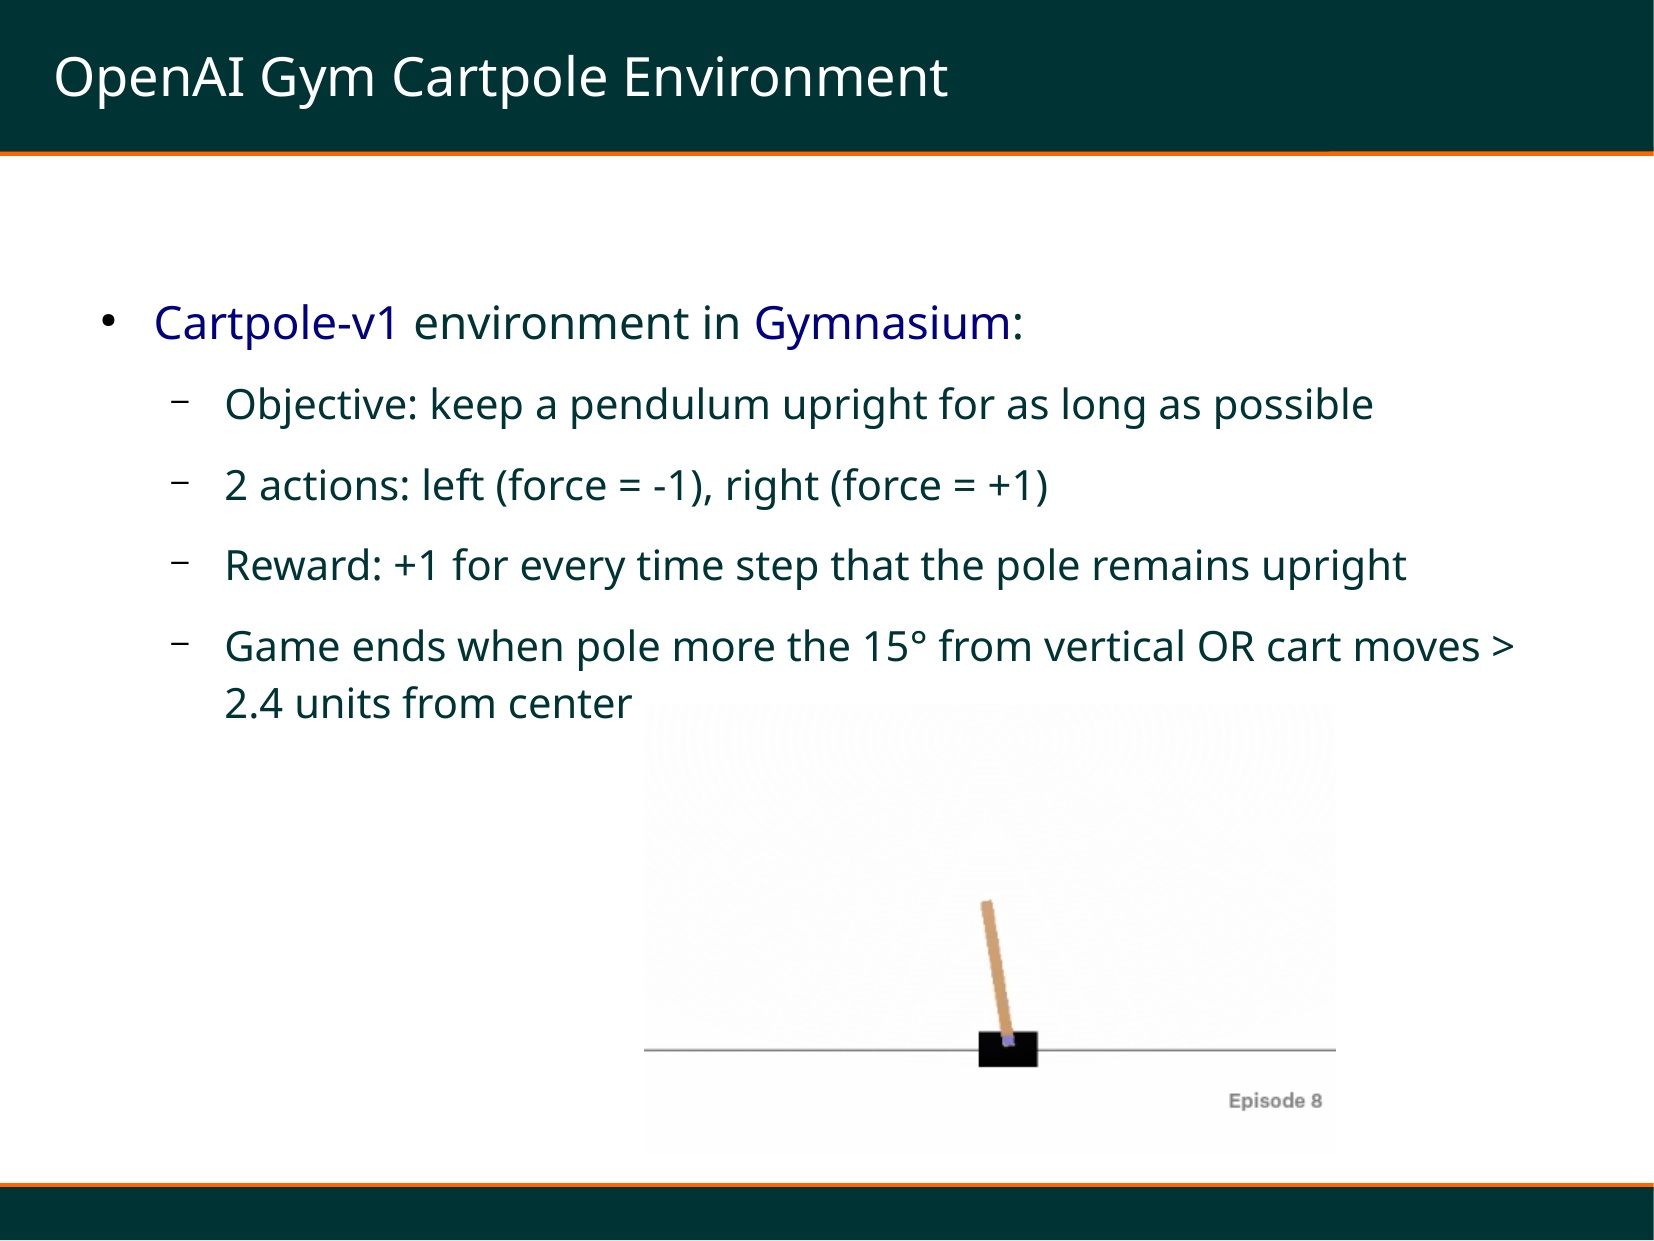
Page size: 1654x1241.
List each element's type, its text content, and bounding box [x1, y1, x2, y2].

list Cartpole-v1 environment in Gymnasium: Objective: keep a pendulum upright for as long as possible 2 actions: left (force = -1), right (force = +1) Reward: +1 for every time step that the pole remains upright Game ends when pole more the 15° from vertical OR cart moves > 2.4 units from center [82, 290, 1571, 1010]
picture [644, 704, 1336, 1155]
title OpenAI Gym Cartpole Environment [0, 0, 1329, 152]
